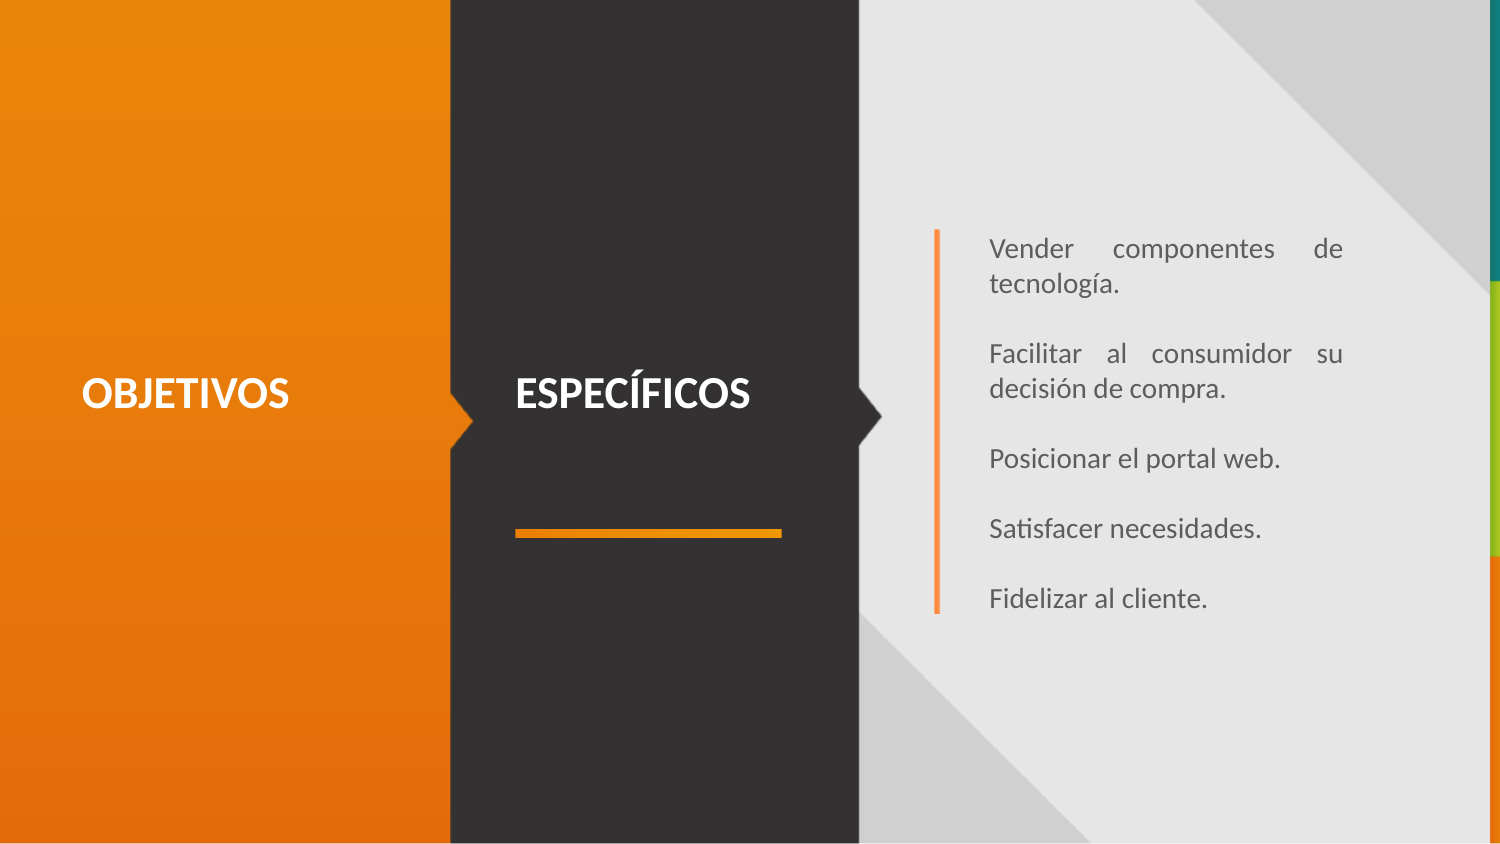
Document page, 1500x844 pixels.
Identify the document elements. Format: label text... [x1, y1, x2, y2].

picture [0, 0, 1500, 844]
text_box ESPECÍFICOS [500, 354, 825, 425]
text_box Vender componentes de tecnología. Facilitar al consumidor su decisión de compra. Posicionar el portal web. Satisfacer necesidades. Fidelizar al cliente. [974, 222, 1359, 622]
text_box OBJETIVOS [67, 354, 392, 425]
